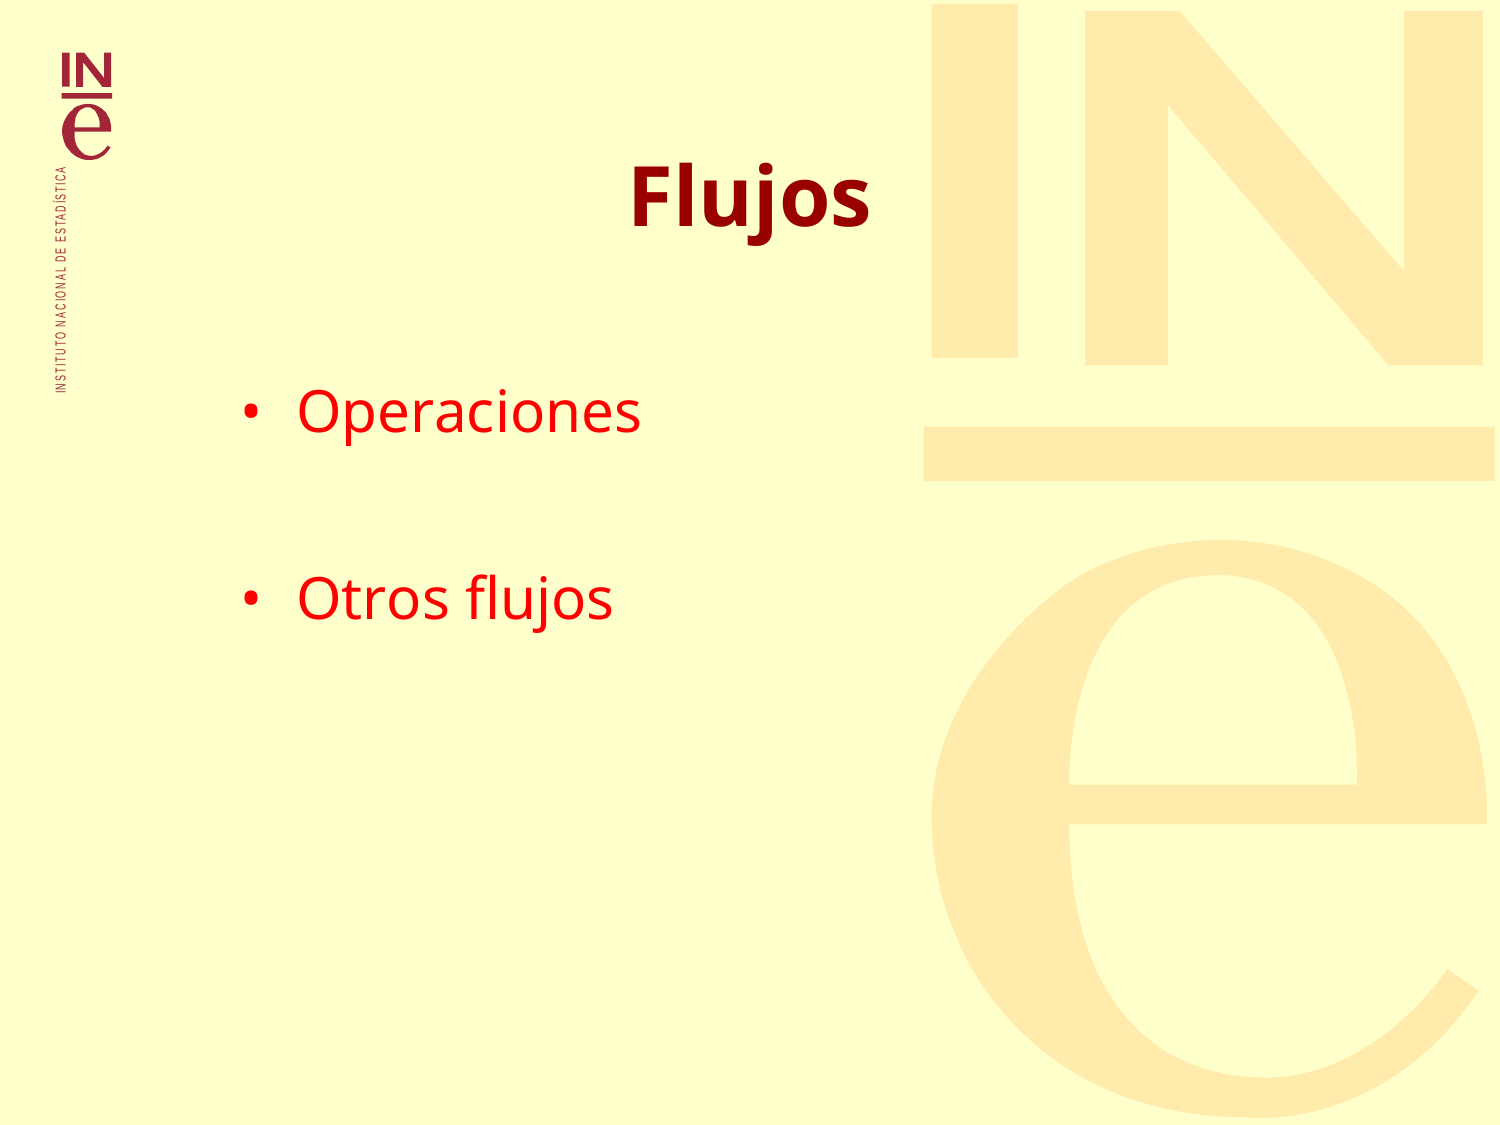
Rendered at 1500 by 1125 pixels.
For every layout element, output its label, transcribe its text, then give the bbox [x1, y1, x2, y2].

title Flujos [112, 99, 1388, 288]
list Operaciones Otros flujos [225, 362, 1126, 1038]
